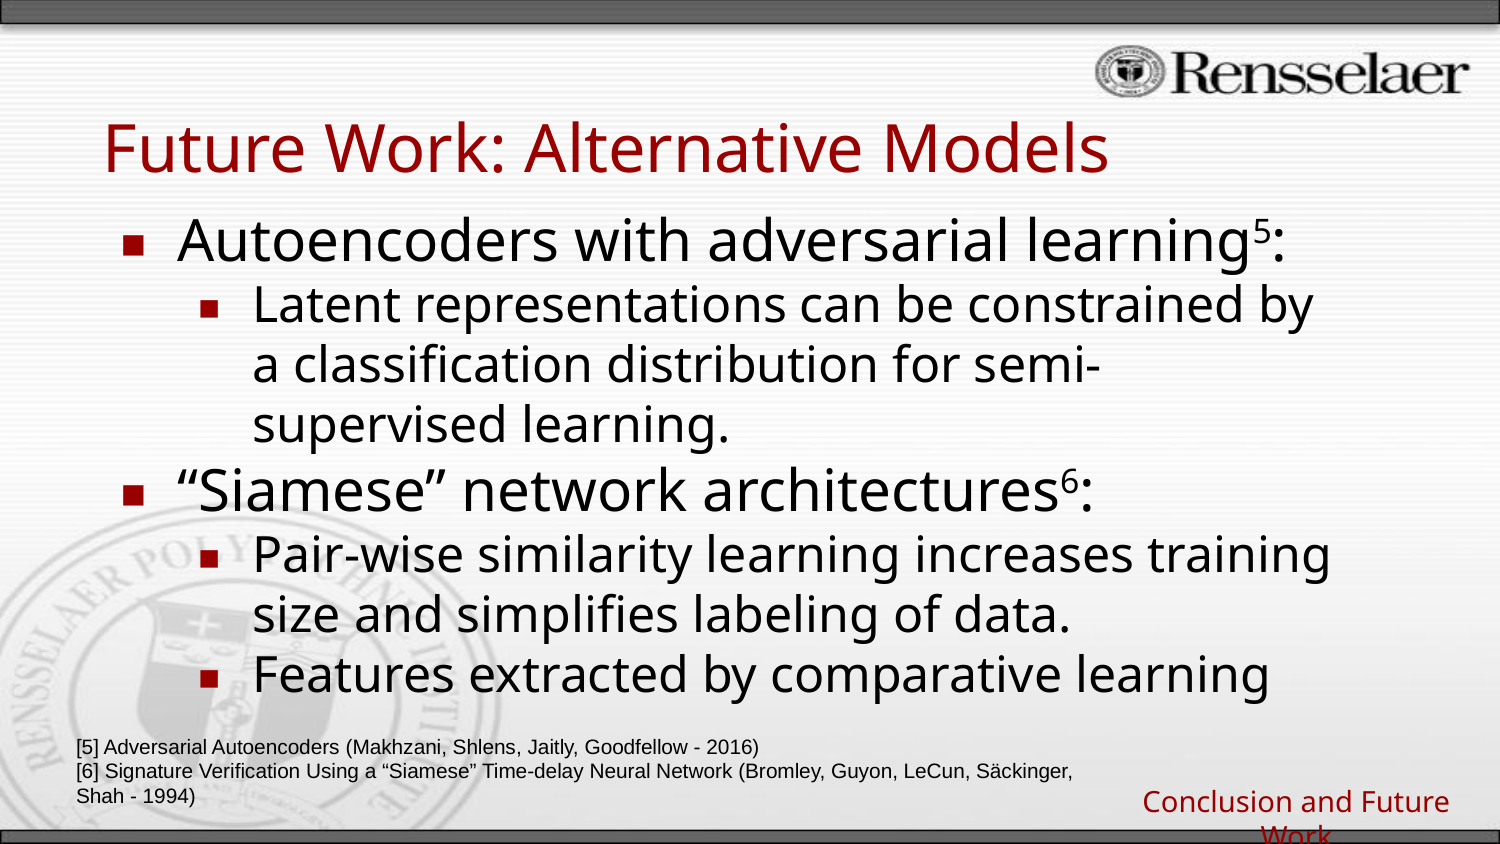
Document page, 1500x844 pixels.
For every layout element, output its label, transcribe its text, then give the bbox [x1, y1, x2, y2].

title Future Work: Alternative Models [87, 102, 1413, 188]
picture [1270, 830, 1277, 844]
text_box [5] Adversarial Autoencoders (Makhzani, Shlens, Jaitly, Goodfellow - 2016) [6] Signature Verification Using a “Siamese” Time-delay Neural Network (Bromley, Guyon, LeCun, Säckinger, Shah - 1994) [60, 718, 1131, 816]
picture [1291, 833, 1300, 844]
list Autoencoders with adversarial learning5: Latent representations can be constrained by a classification distribution for semi-supervised learning. “Siamese” network architectures6: Pair-wise similarity learning increases training size and simplifies labeling of data. Features extracted by comparative learning [87, 187, 1369, 768]
picture [0, 0, 1500, 844]
text_box Conclusion and Future Work [1131, 768, 1500, 816]
